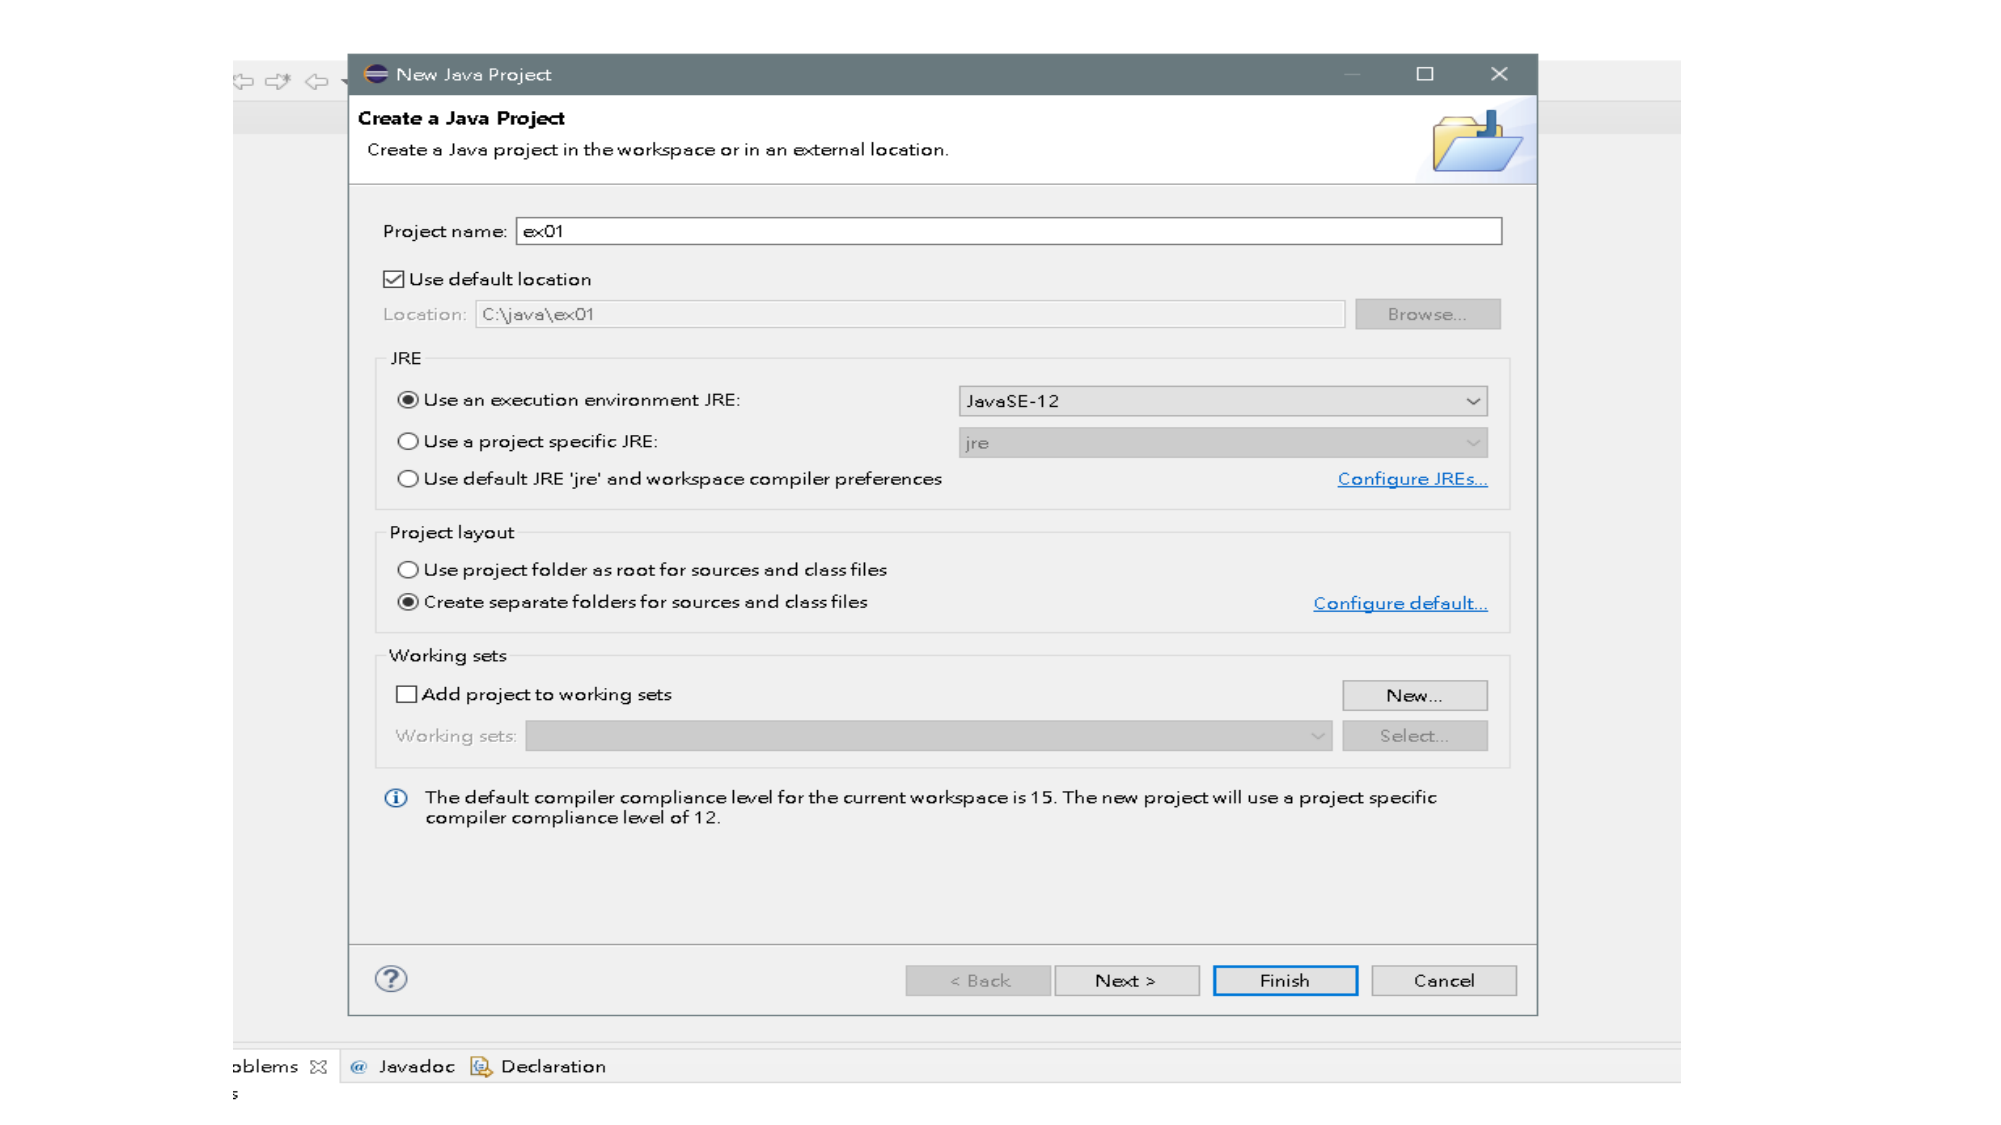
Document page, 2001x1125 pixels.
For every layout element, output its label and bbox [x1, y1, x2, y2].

picture [233, 7, 1681, 1103]
